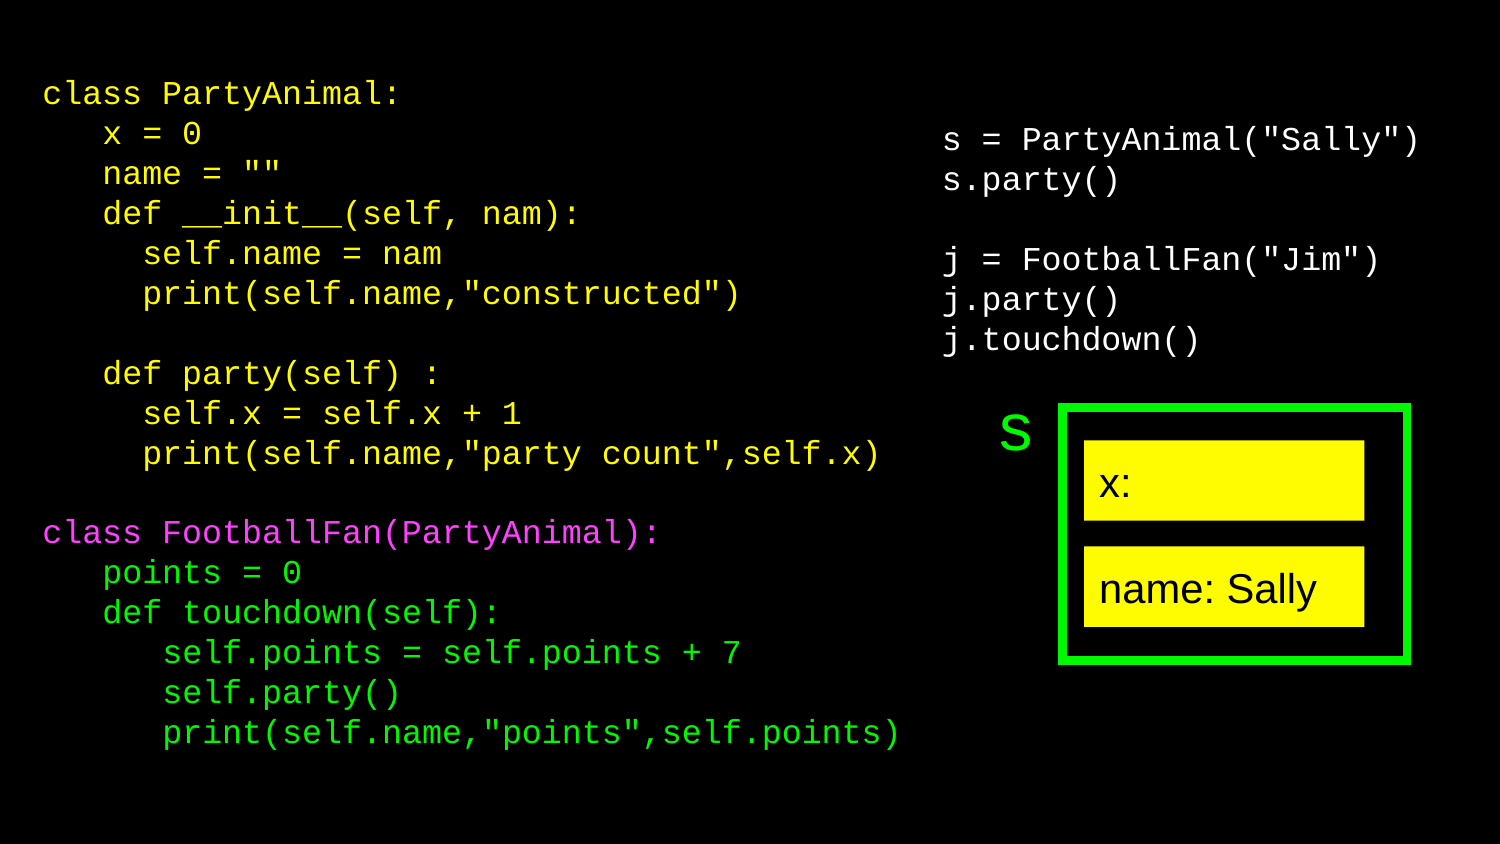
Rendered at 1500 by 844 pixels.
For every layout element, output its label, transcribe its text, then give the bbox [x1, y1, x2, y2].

text_box s = PartyAnimal("Sally") s.party() j = FootballFan("Jim") j.party() j.touchdown() [938, 98, 1473, 376]
text_box x: [1084, 440, 1365, 521]
text_box s [985, 376, 1042, 472]
text_box class PartyAnimal: x = 0 name = "" def __init__(self, nam): self.name = nam print(self.name,"constructed") def party(self) : self.x = self.x + 1 print(self.name,"party count",self.x) class FootballFan(PartyAnimal): points = 0 def touchdown(self): self.points = self.points + 7 self.party() print(self.name,"points",self.points) [38, 25, 917, 797]
text_box name: Sally [1084, 546, 1365, 627]
